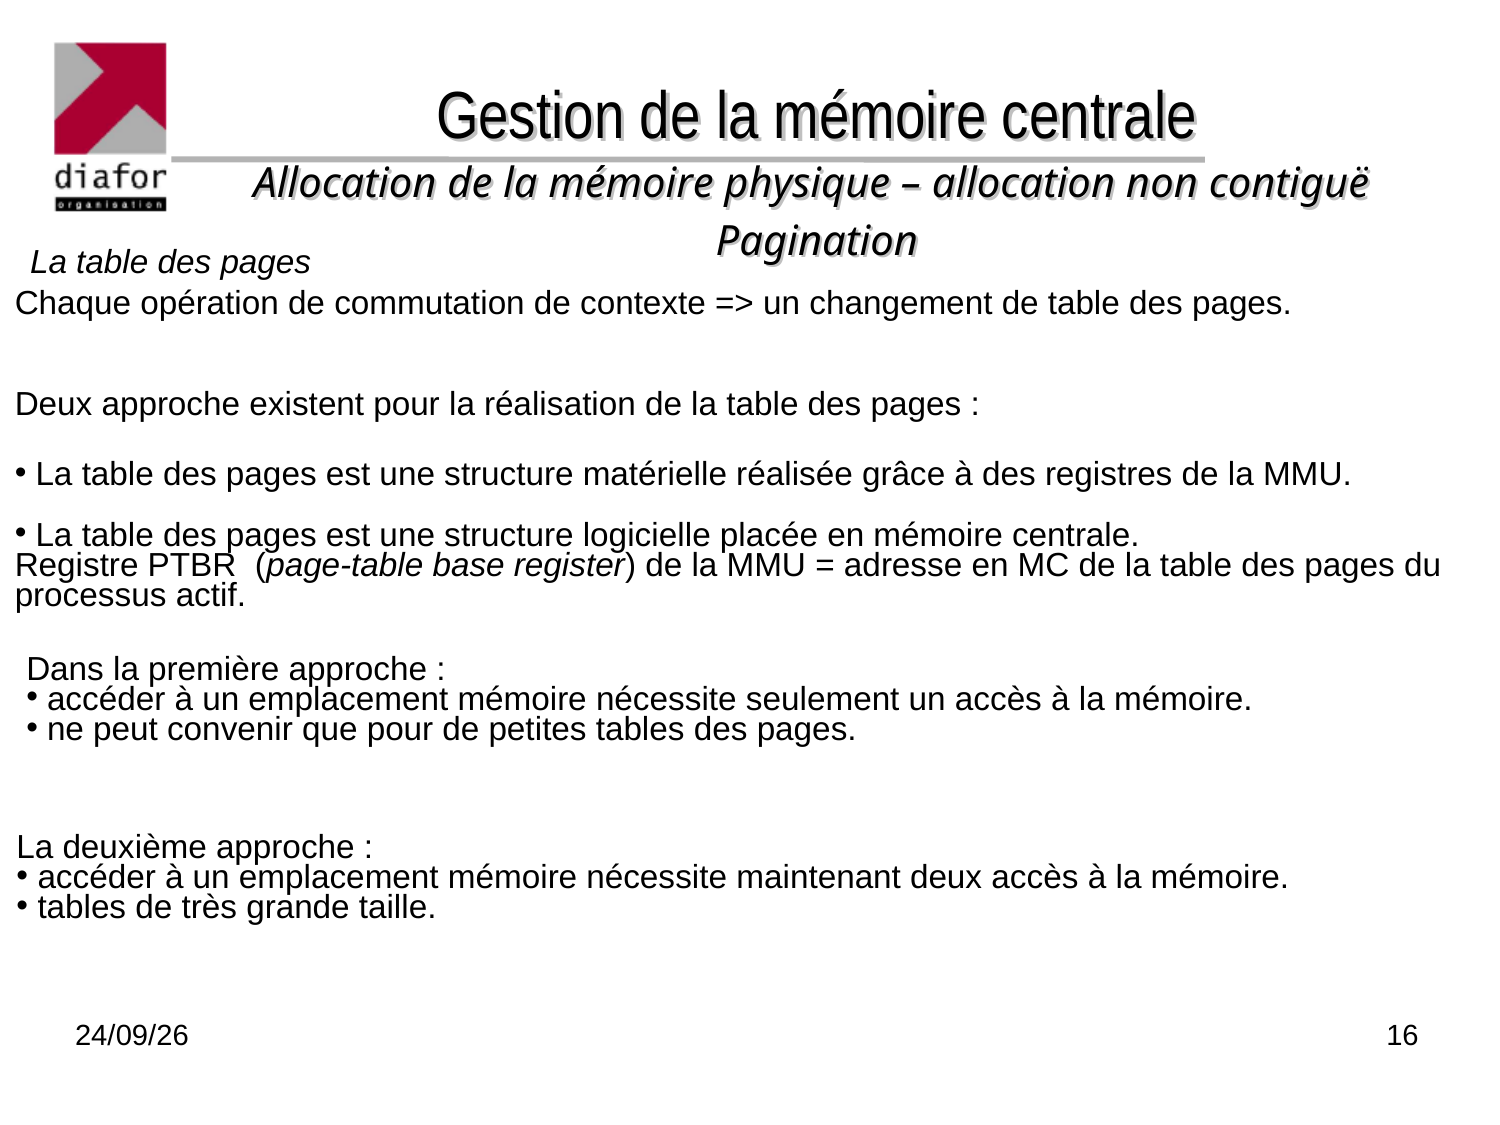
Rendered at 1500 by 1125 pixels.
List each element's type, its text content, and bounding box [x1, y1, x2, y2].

picture [53, 42, 168, 213]
text_box Chaque opération de commutation de contexte => un changement de table des pages. [0, 283, 1309, 329]
text_box Dans la première approche : accéder à un emplacement mémoire nécessite seulement un accès à la mémoire. ne peut convenir que pour de petites tables des pages. [11, 648, 1300, 755]
title Gestion de la mémoire centrale Allocation de la mémoire physique – allocation non contiguë Pagination [133, 67, 1500, 276]
text_box La table des pages [5, 242, 327, 283]
text_box La deuxième approche : accéder à un emplacement mémoire nécessite maintenant deux accès à la mémoire. tables de très grande taille. [1, 826, 1500, 933]
text_box Deux approche existent pour la réalisation de la table des pages : La table des pages est une structure matérielle réalisée grâce à des registres de la MMU. La table des pages est une structure logicielle placée en mémoire centrale. Registre PTBR (page-table base register) de la MMU = adresse en MC de la table des pages du processus actif. [0, 383, 1467, 621]
